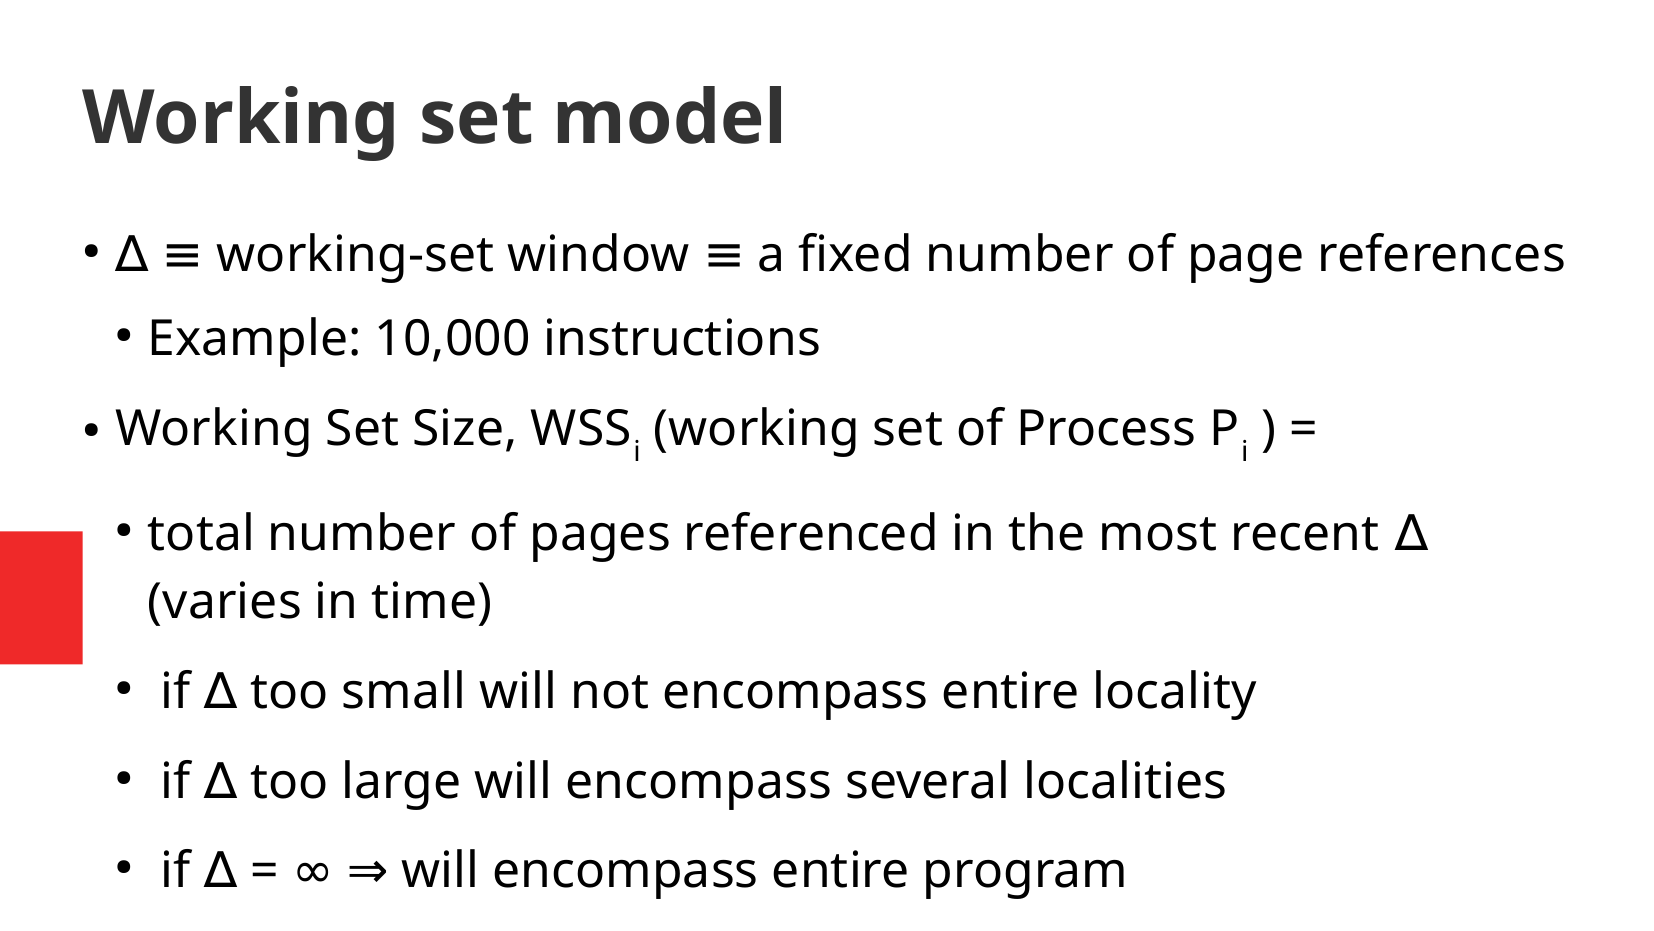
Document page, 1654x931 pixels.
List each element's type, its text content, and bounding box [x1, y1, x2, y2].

list ∆ ≡ working-set window ≡ a fixed number of page references Example: 10,000 instructions Working Set Size, WSSi (working set of Process Pi ) = total number of pages referenced in the most recent ∆ (varies in time) if ∆ too small will not encompass entire locality if ∆ too large will encompass several localities if ∆ = ∞ ⇒ will encompass entire program [82, 217, 1595, 910]
title Working set model [82, 37, 1571, 193]
